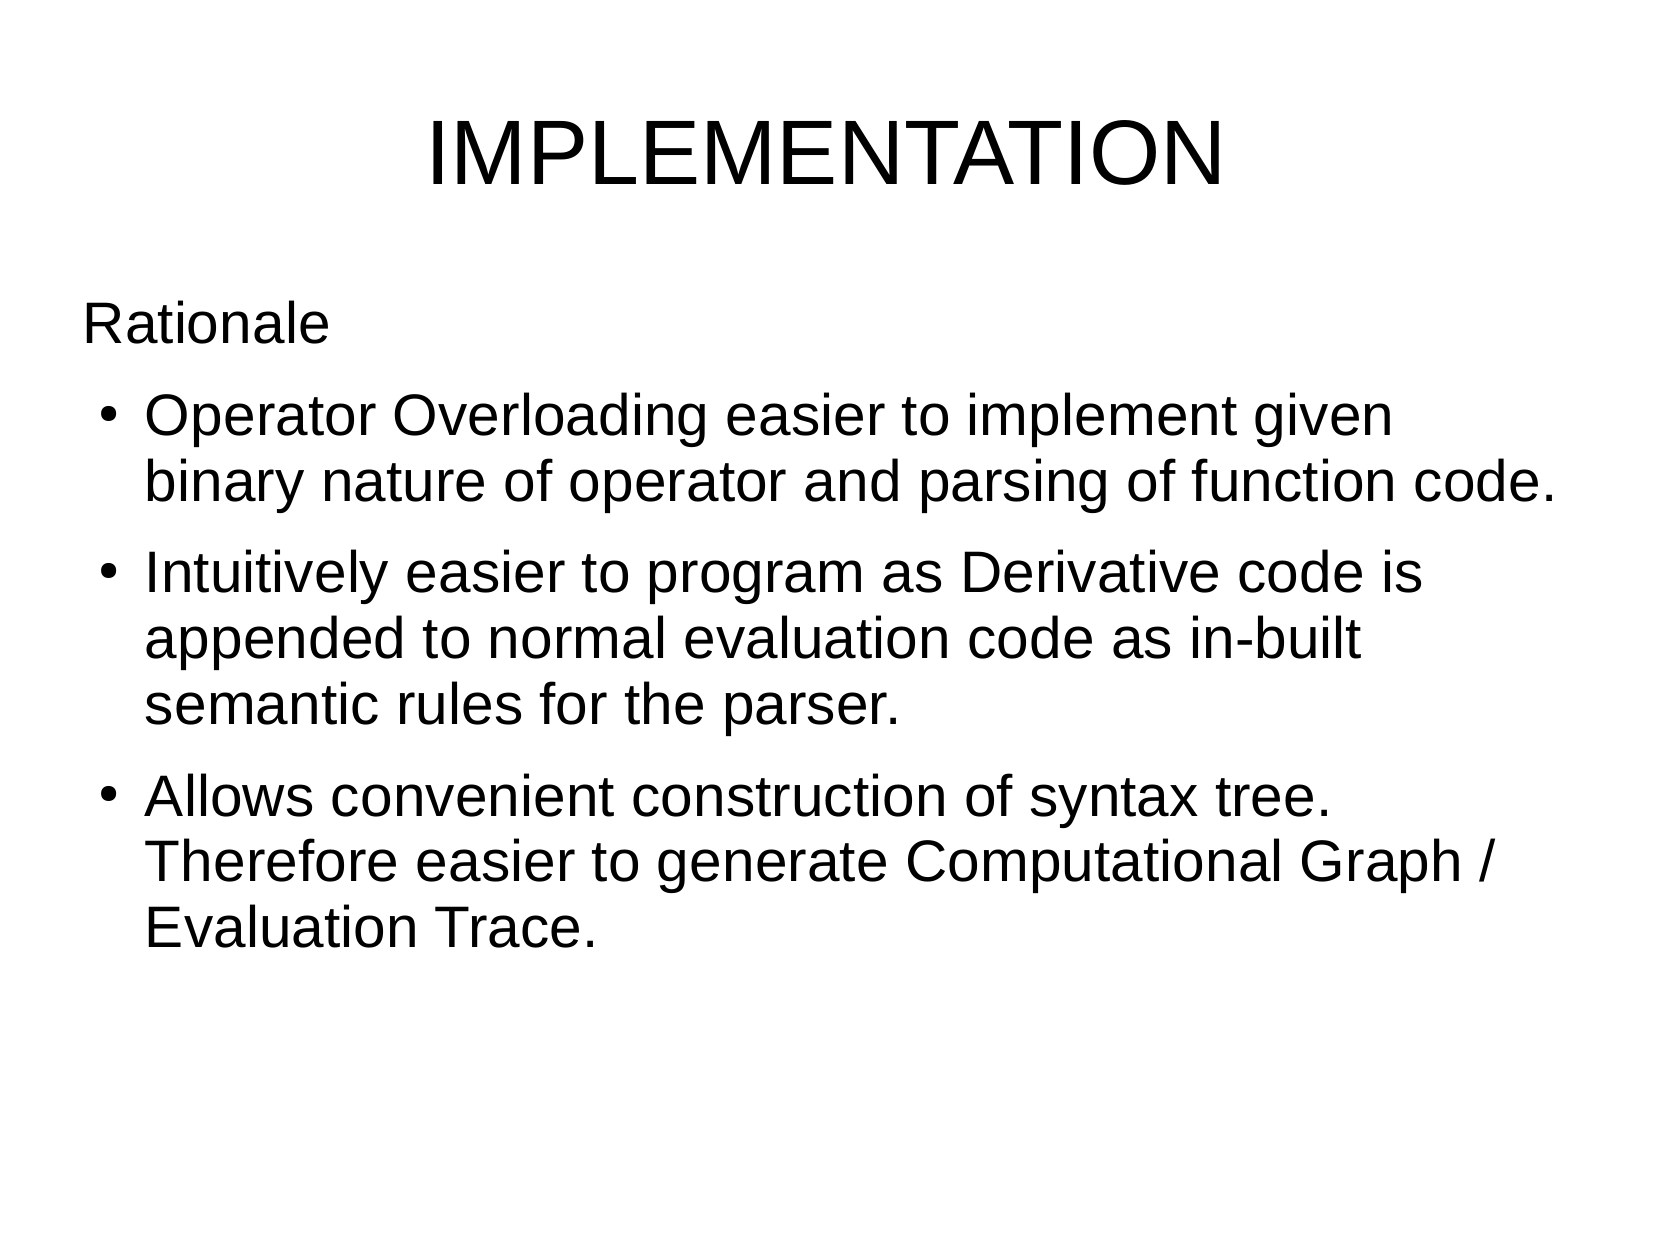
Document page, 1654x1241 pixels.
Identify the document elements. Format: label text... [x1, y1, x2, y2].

title IMPLEMENTATION [82, 49, 1571, 257]
list Rationale Operator Overloading easier to implement given binary nature of operator and parsing of function code. Intuitively easier to program as Derivative code is appended to normal evaluation code as in-built semantic rules for the parser. Allows convenient construction of syntax tree. Therefore easier to generate Computational Graph / Evaluation Trace. [82, 290, 1571, 1010]
